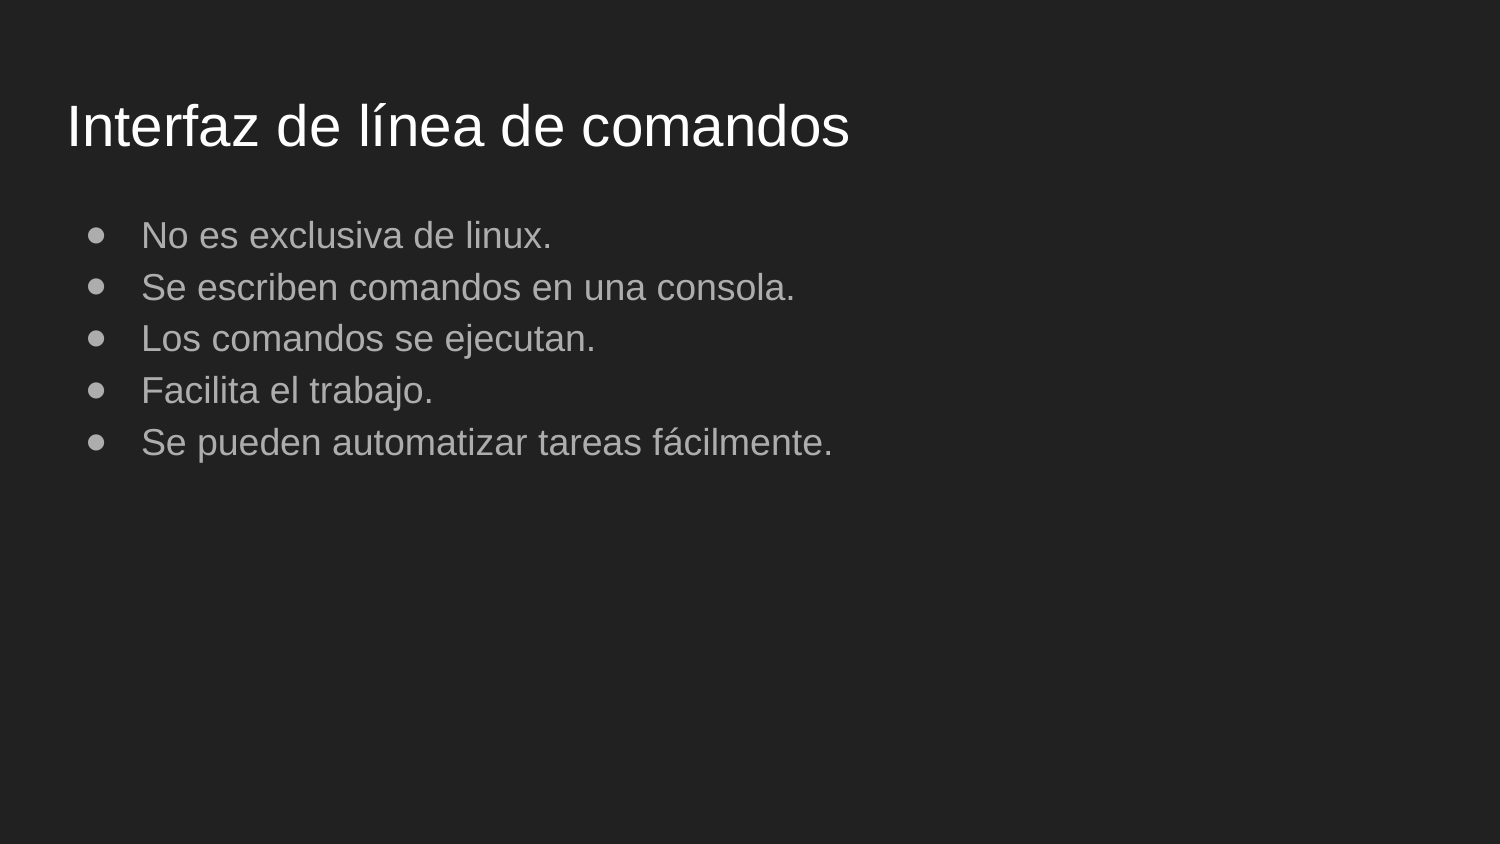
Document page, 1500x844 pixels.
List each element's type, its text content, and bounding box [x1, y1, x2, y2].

list No es exclusiva de linux. Se escriben comandos en una consola. Los comandos se ejecutan. Facilita el trabajo. Se pueden automatizar tareas fácilmente. [51, 189, 1449, 750]
title Interfaz de línea de comandos [51, 72, 1449, 167]
